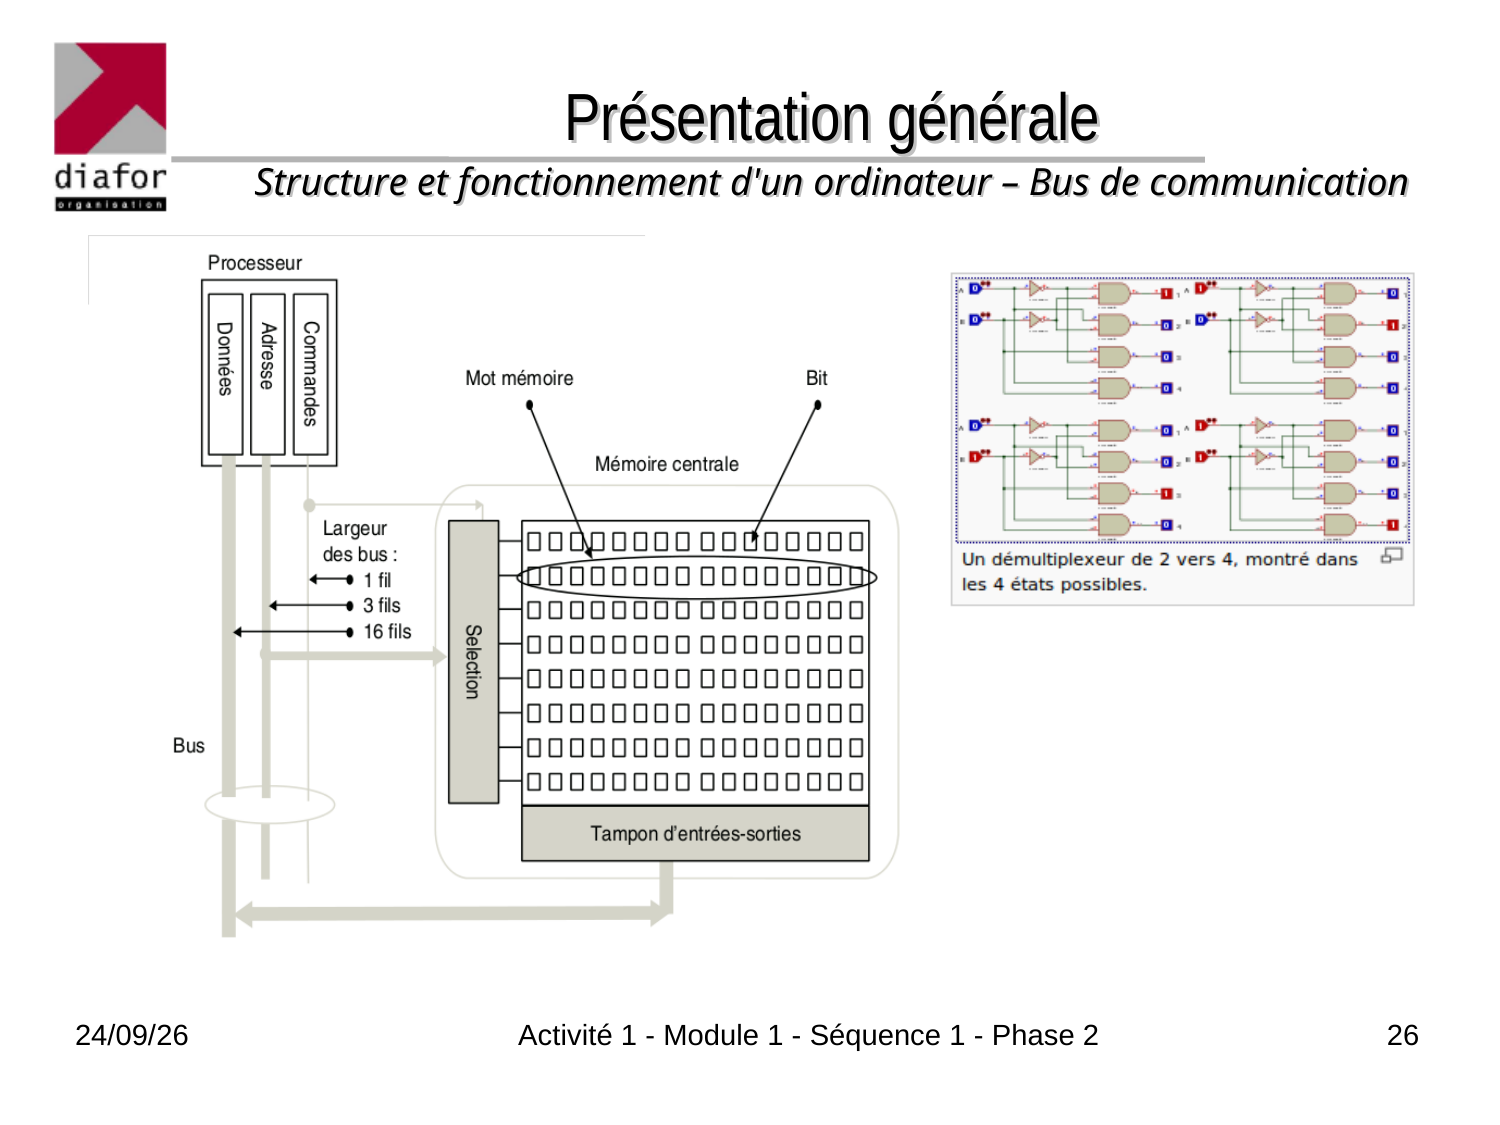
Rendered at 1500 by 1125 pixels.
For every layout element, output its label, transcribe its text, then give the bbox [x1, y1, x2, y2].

title Présentation générale Structure et fonctionnement d'un ordinateur – Bus de communication [157, 39, 1500, 244]
picture [948, 265, 1418, 611]
picture [53, 42, 157, 213]
picture [88, 235, 916, 945]
